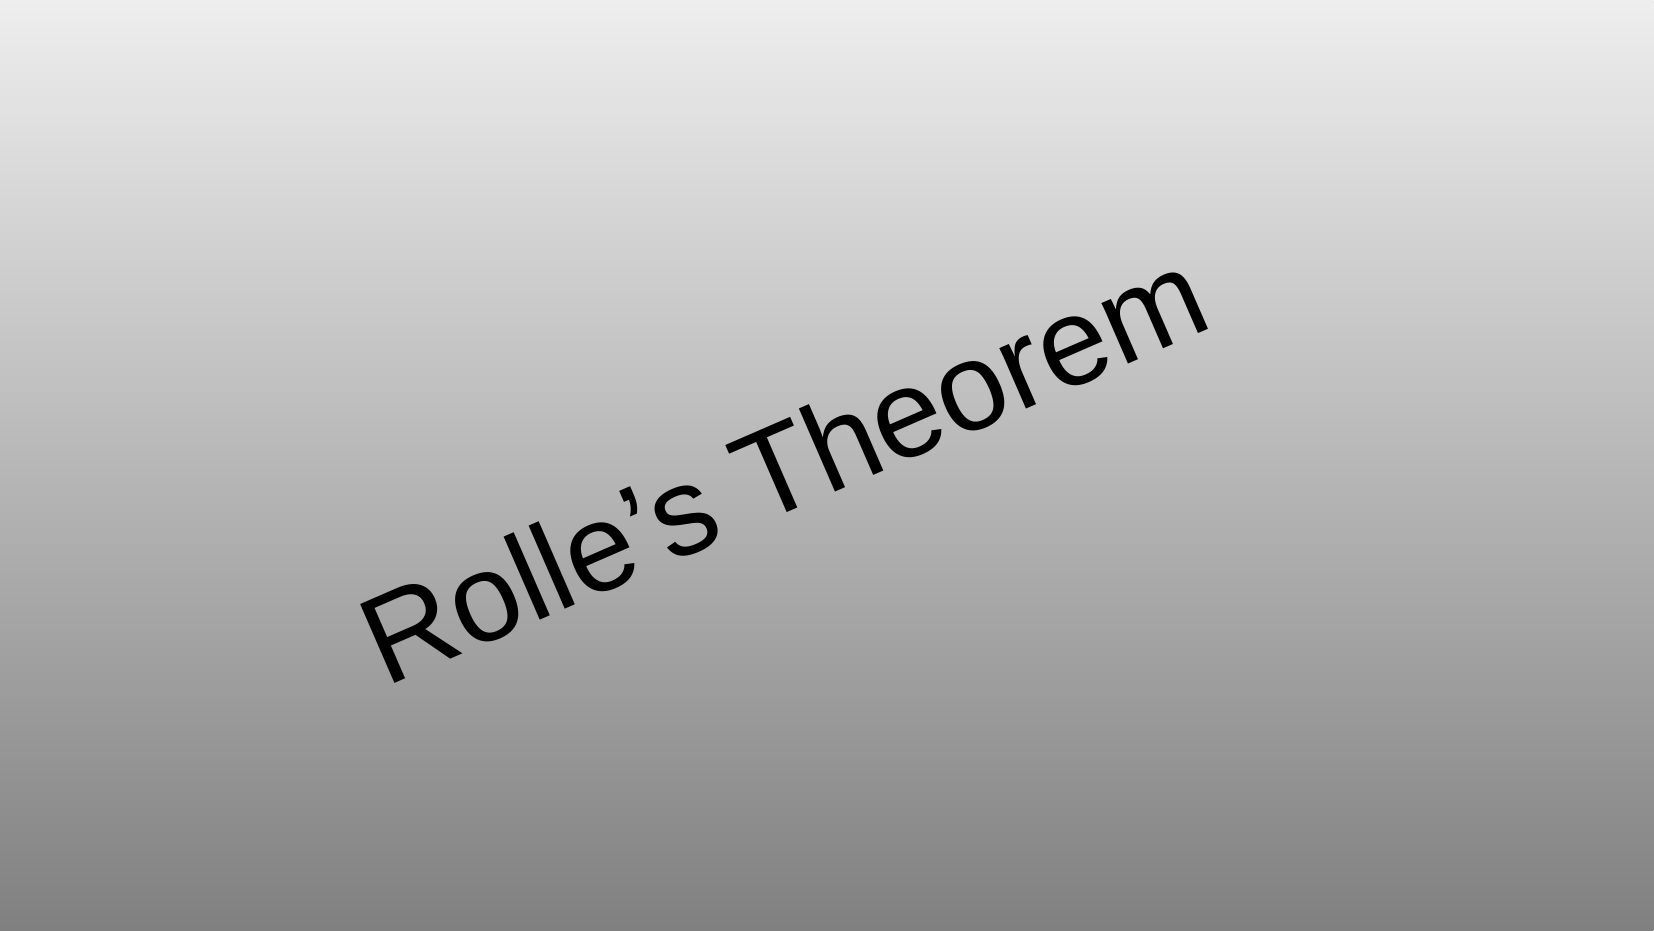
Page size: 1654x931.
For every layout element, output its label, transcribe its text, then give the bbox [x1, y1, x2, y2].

title Rolle’s Theorem [5, 0, 1562, 931]
